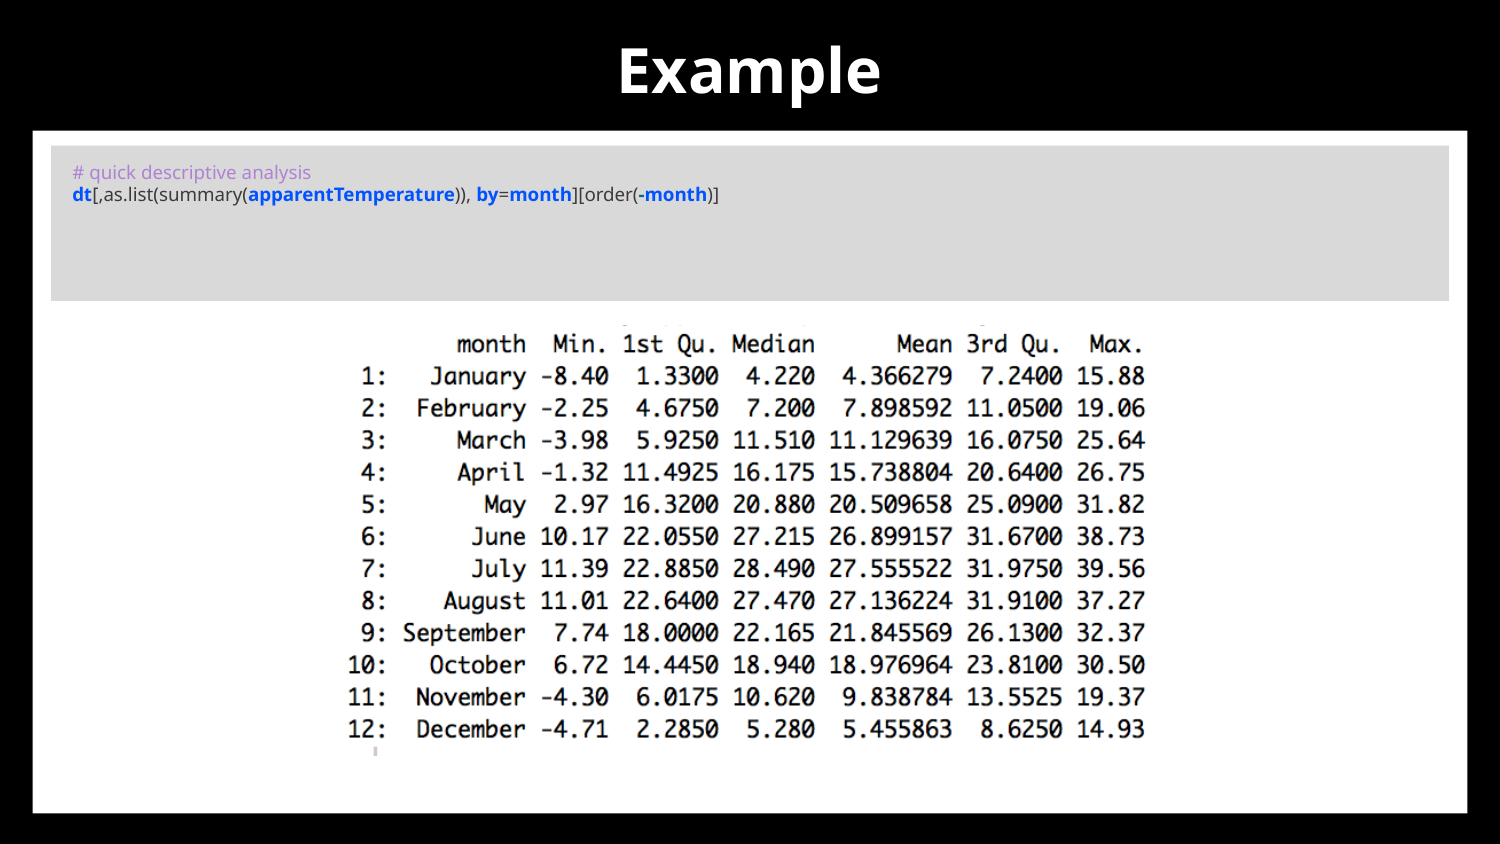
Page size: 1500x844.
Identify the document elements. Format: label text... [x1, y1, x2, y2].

picture [344, 325, 1156, 756]
text_box # quick descriptive analysis dt[,as.list(summary(apparentTemperature)), by=month][order(-month)] [51, 145, 1449, 301]
text_box Example [32, 21, 1468, 116]
